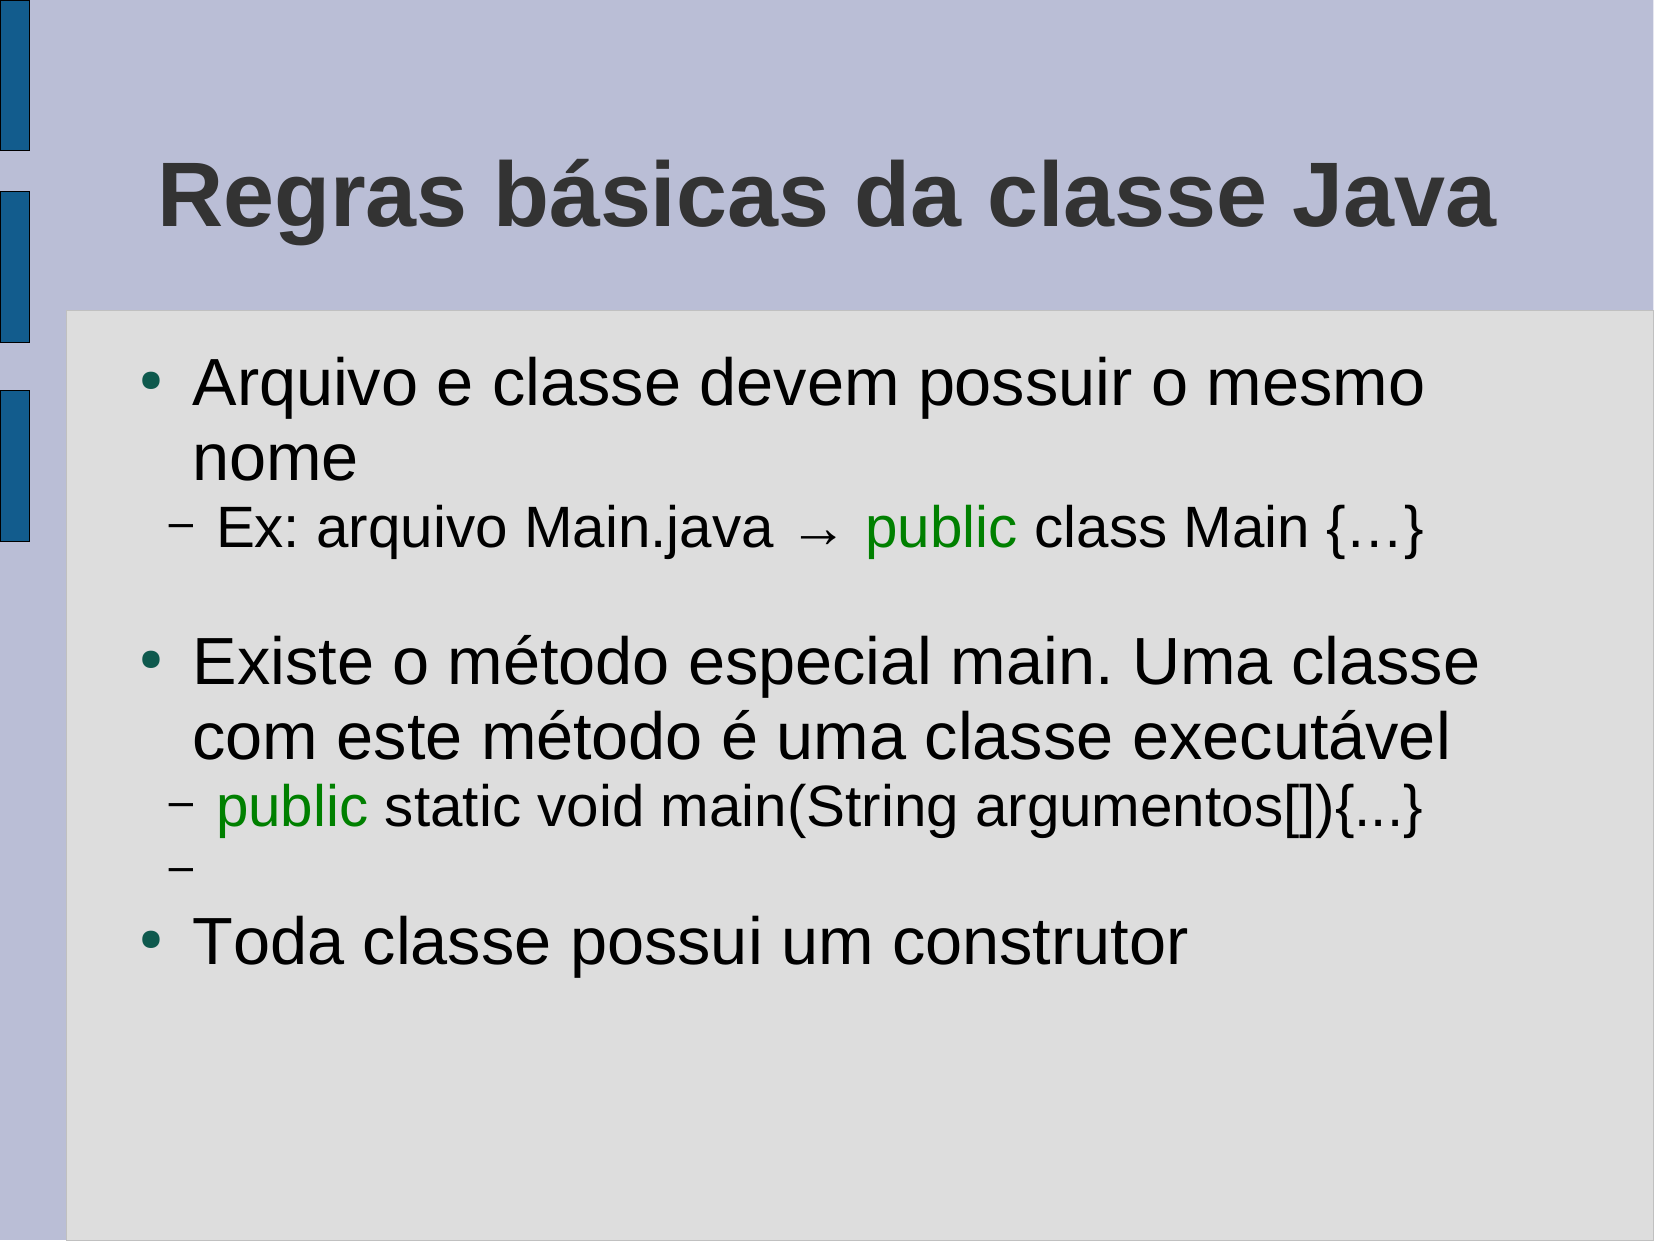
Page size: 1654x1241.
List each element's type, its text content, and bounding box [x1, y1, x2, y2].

title Regras básicas da classe Java [121, 98, 1534, 291]
list Arquivo e classe devem possuir o mesmo nome Ex: arquivo Main.java → public class Main {…} Existe o método especial main. Uma classe com este método é uma classe executável public static void main(String argumentos[]){...} Toda classe possui um construtor [121, 344, 1534, 1149]
